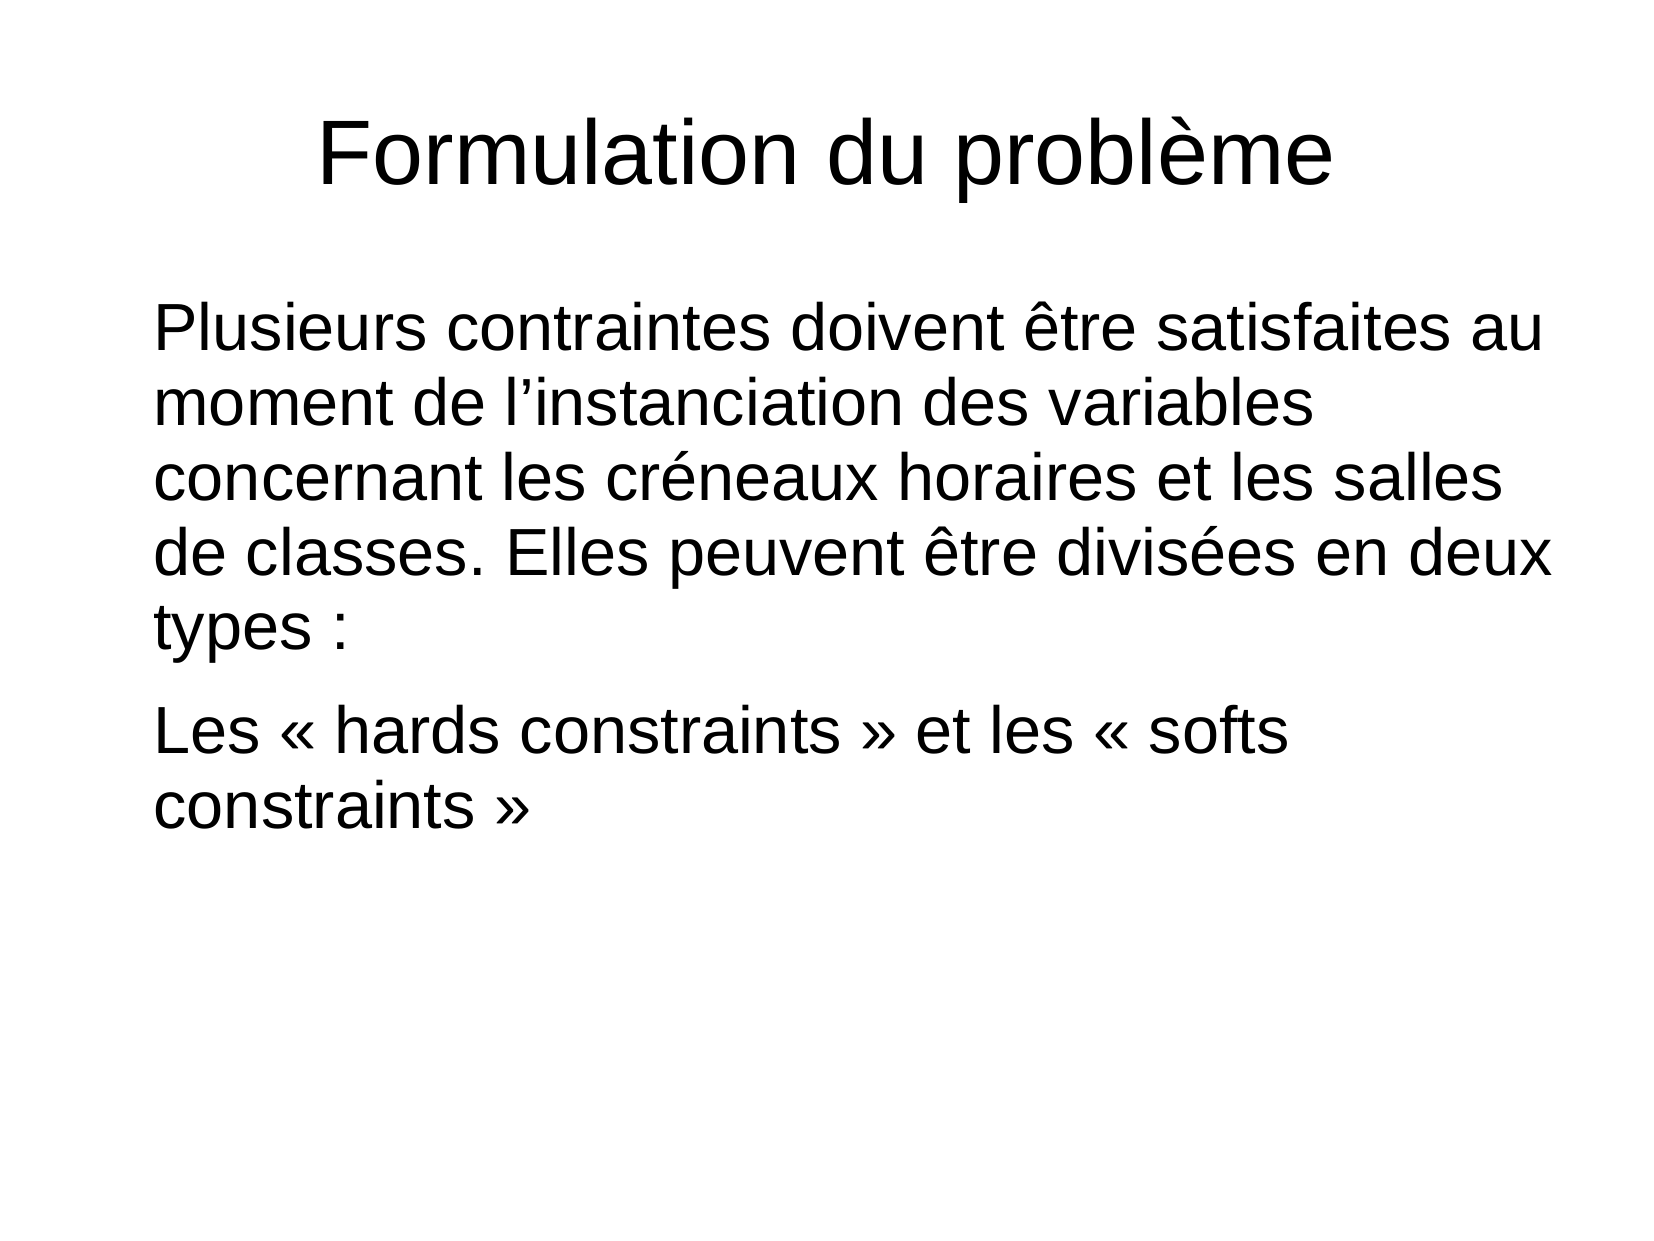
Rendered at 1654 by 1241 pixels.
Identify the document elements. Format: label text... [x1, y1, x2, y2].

list Plusieurs contraintes doivent être satisfaites au moment de l’instanciation des variables concernant les créneaux horaires et les salles de classes. Elles peuvent être divisées en deux types : Les « hards constraints » et les « softs constraints » [82, 290, 1571, 1010]
title Formulation du problème [82, 49, 1571, 257]
